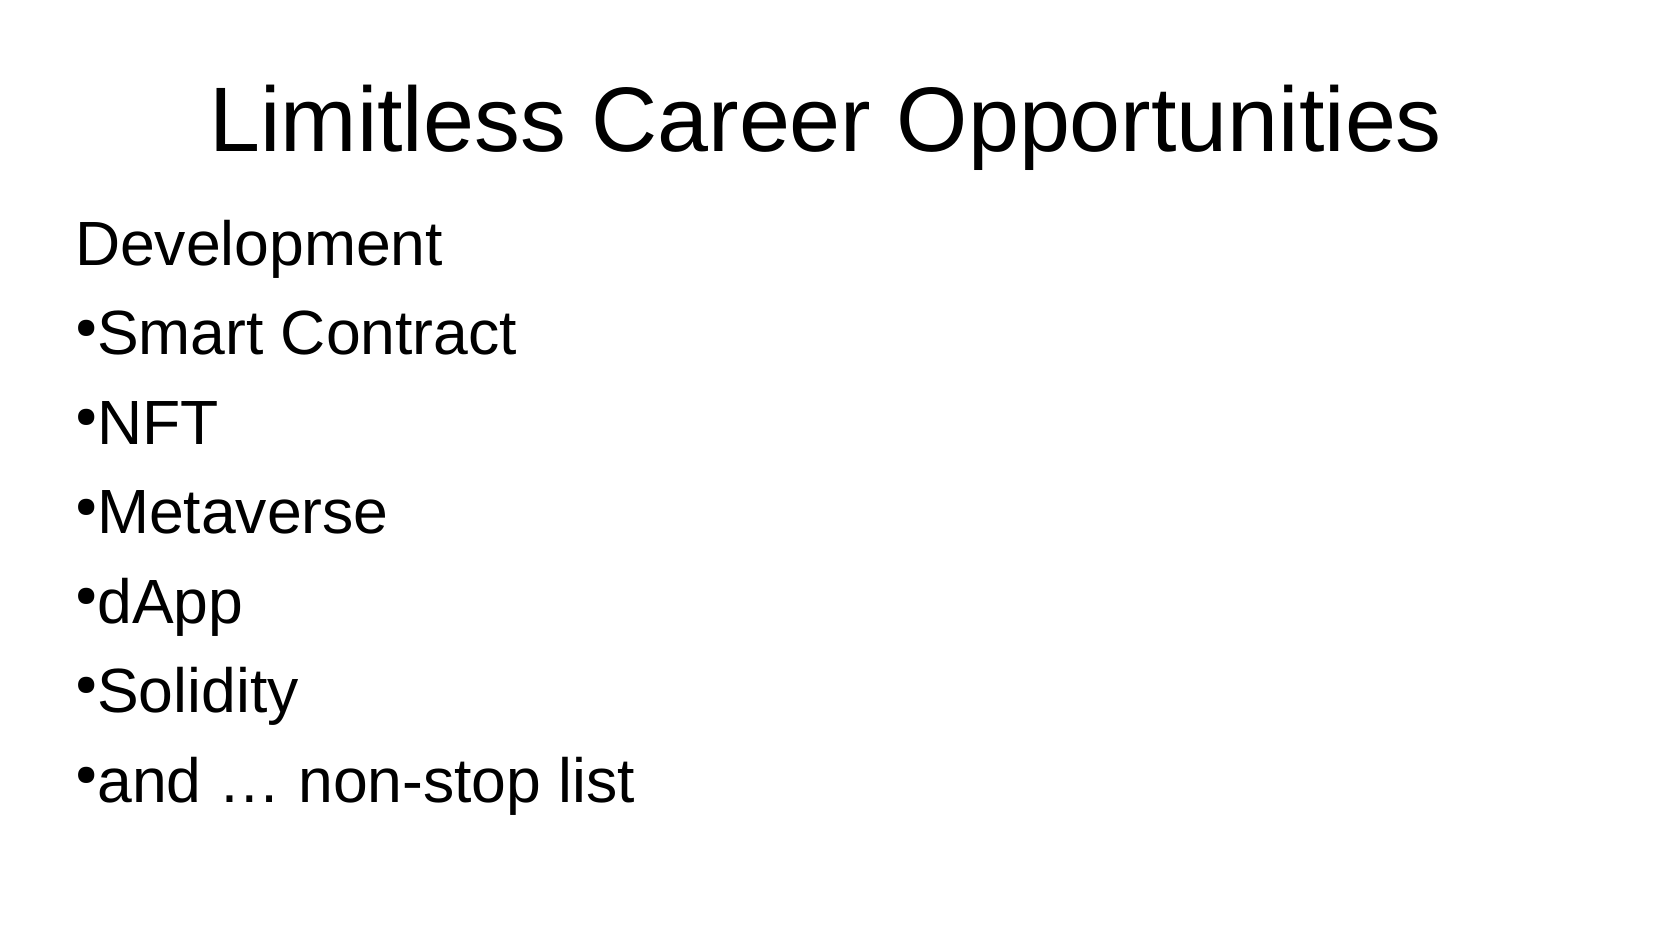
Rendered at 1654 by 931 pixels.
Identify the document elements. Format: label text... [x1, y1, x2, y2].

title Limitless Career Opportunities [82, 37, 1571, 193]
list Development Smart Contract NFT Metaverse dApp Solidity and … non-stop list [75, 217, 1654, 863]
